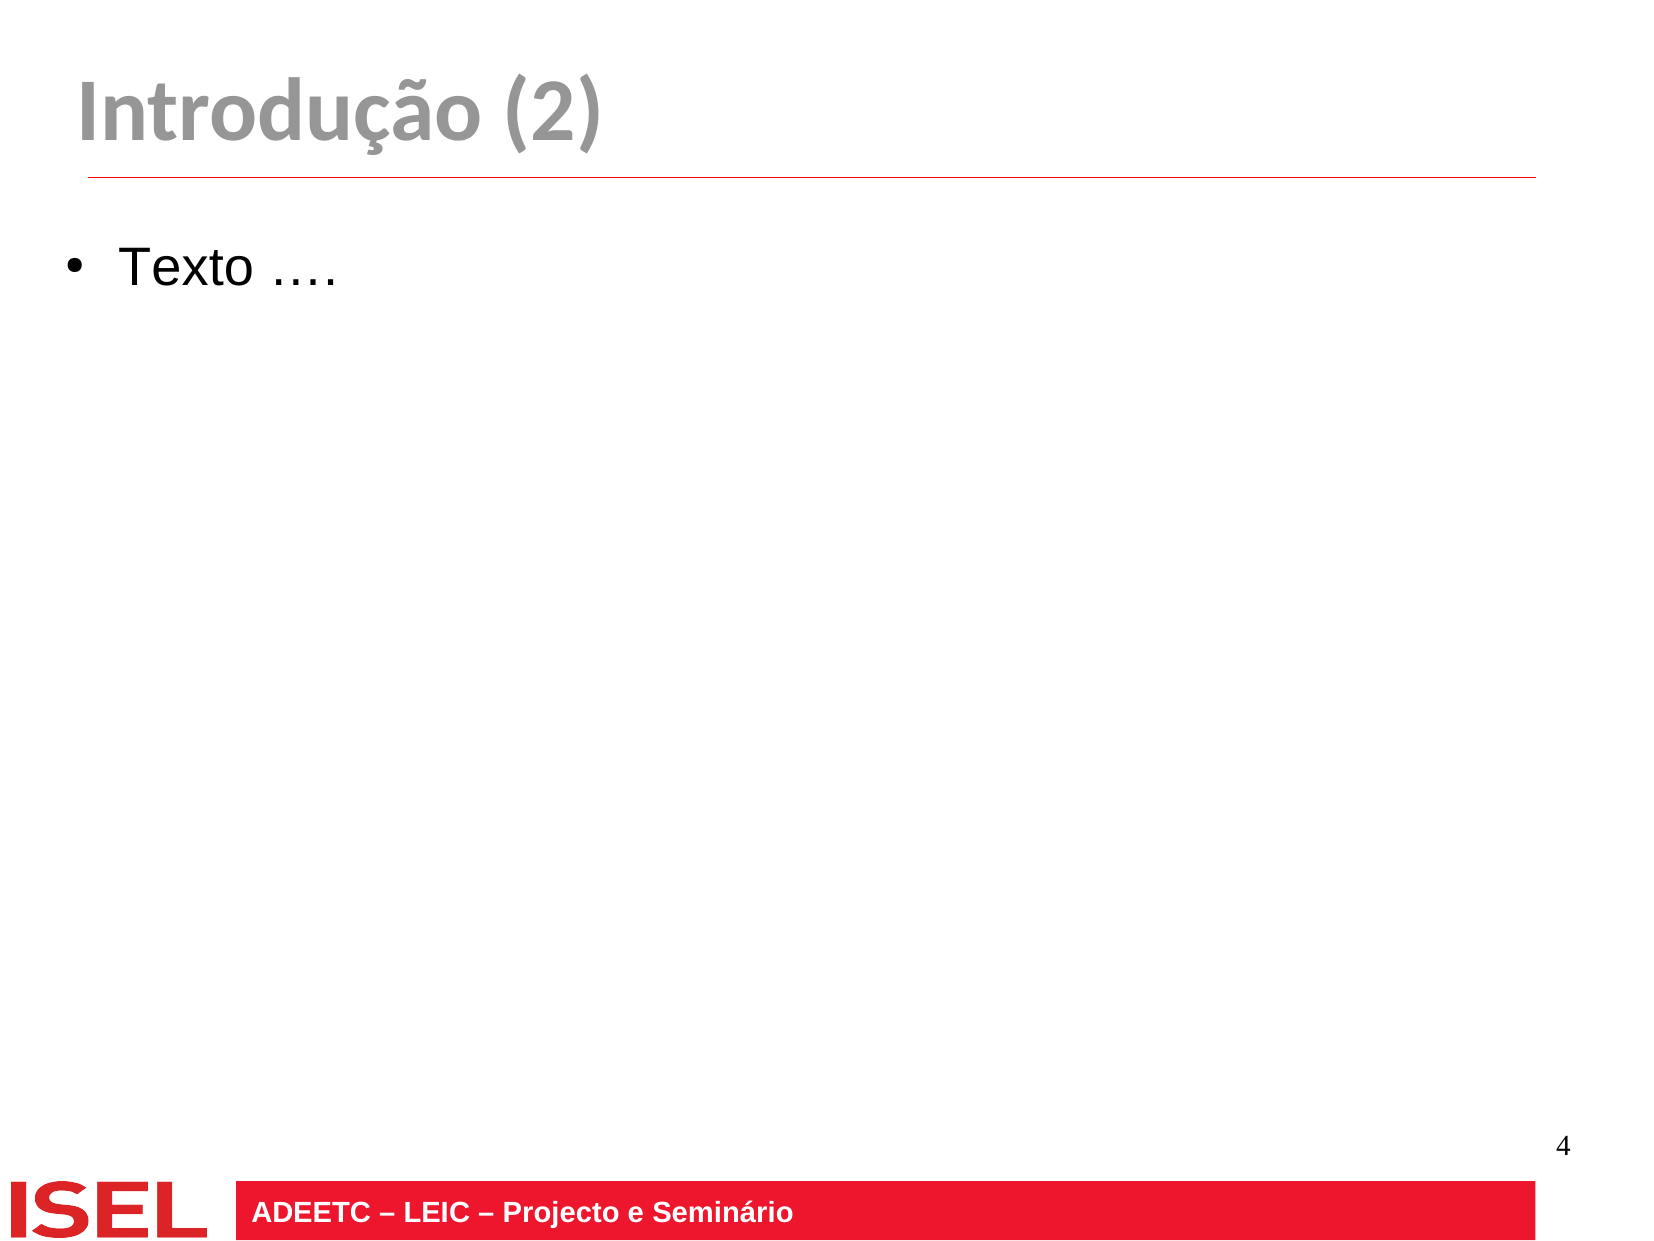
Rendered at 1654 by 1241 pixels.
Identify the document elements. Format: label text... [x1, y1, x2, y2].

list Texto …. [47, 236, 1536, 1055]
title Introdução (2) [76, 59, 1565, 178]
picture [11, 1181, 207, 1238]
text_box ADEETC – LEIC – Projecto e Seminário [236, 1181, 1536, 1241]
